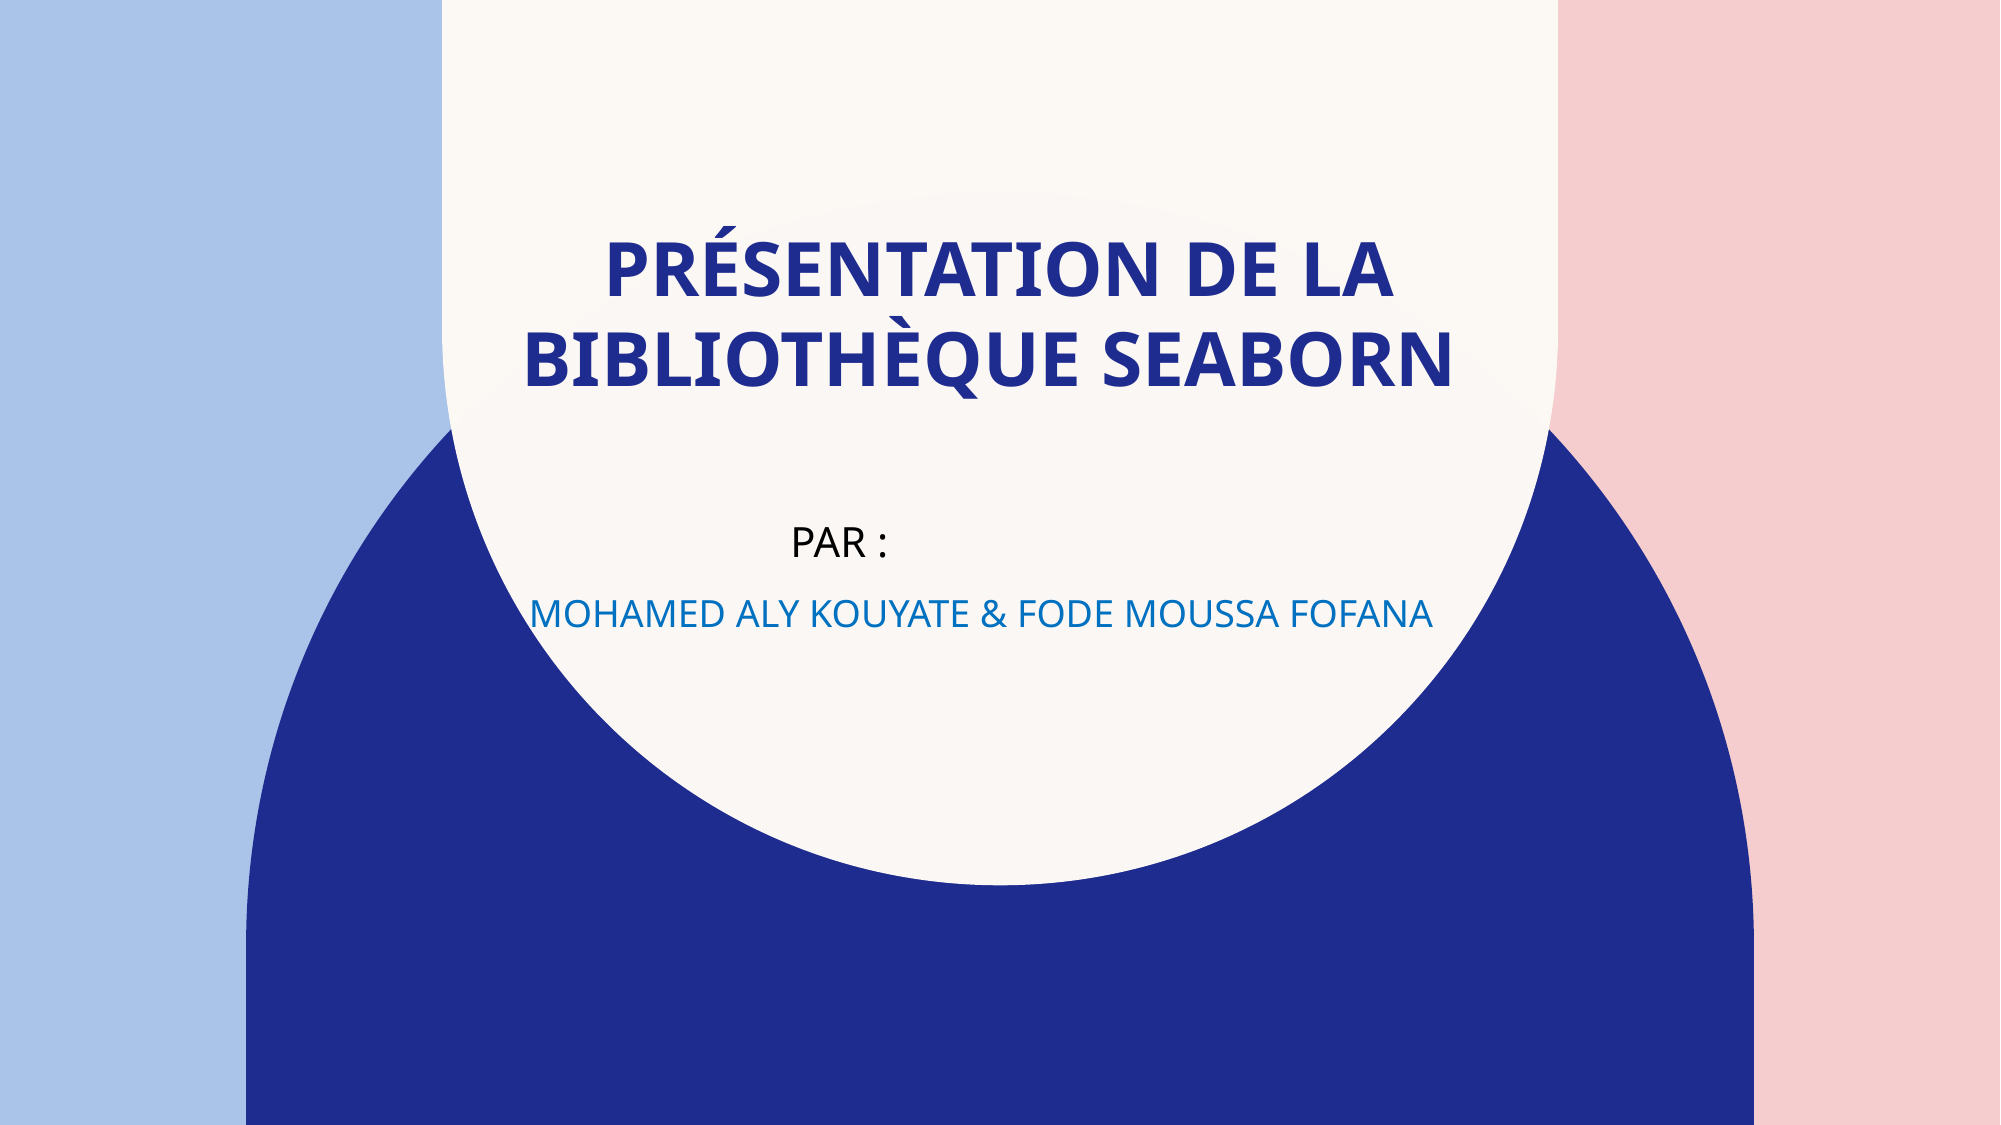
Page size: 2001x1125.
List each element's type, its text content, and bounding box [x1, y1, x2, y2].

title Présentation DE la bibliothèque Seaborn [439, 1, 1559, 621]
text_box MOHAMED ALY KOUYATE & FODE MOUSSA FOFANA [513, 537, 1730, 644]
text_box PAR : [775, 507, 1433, 574]
